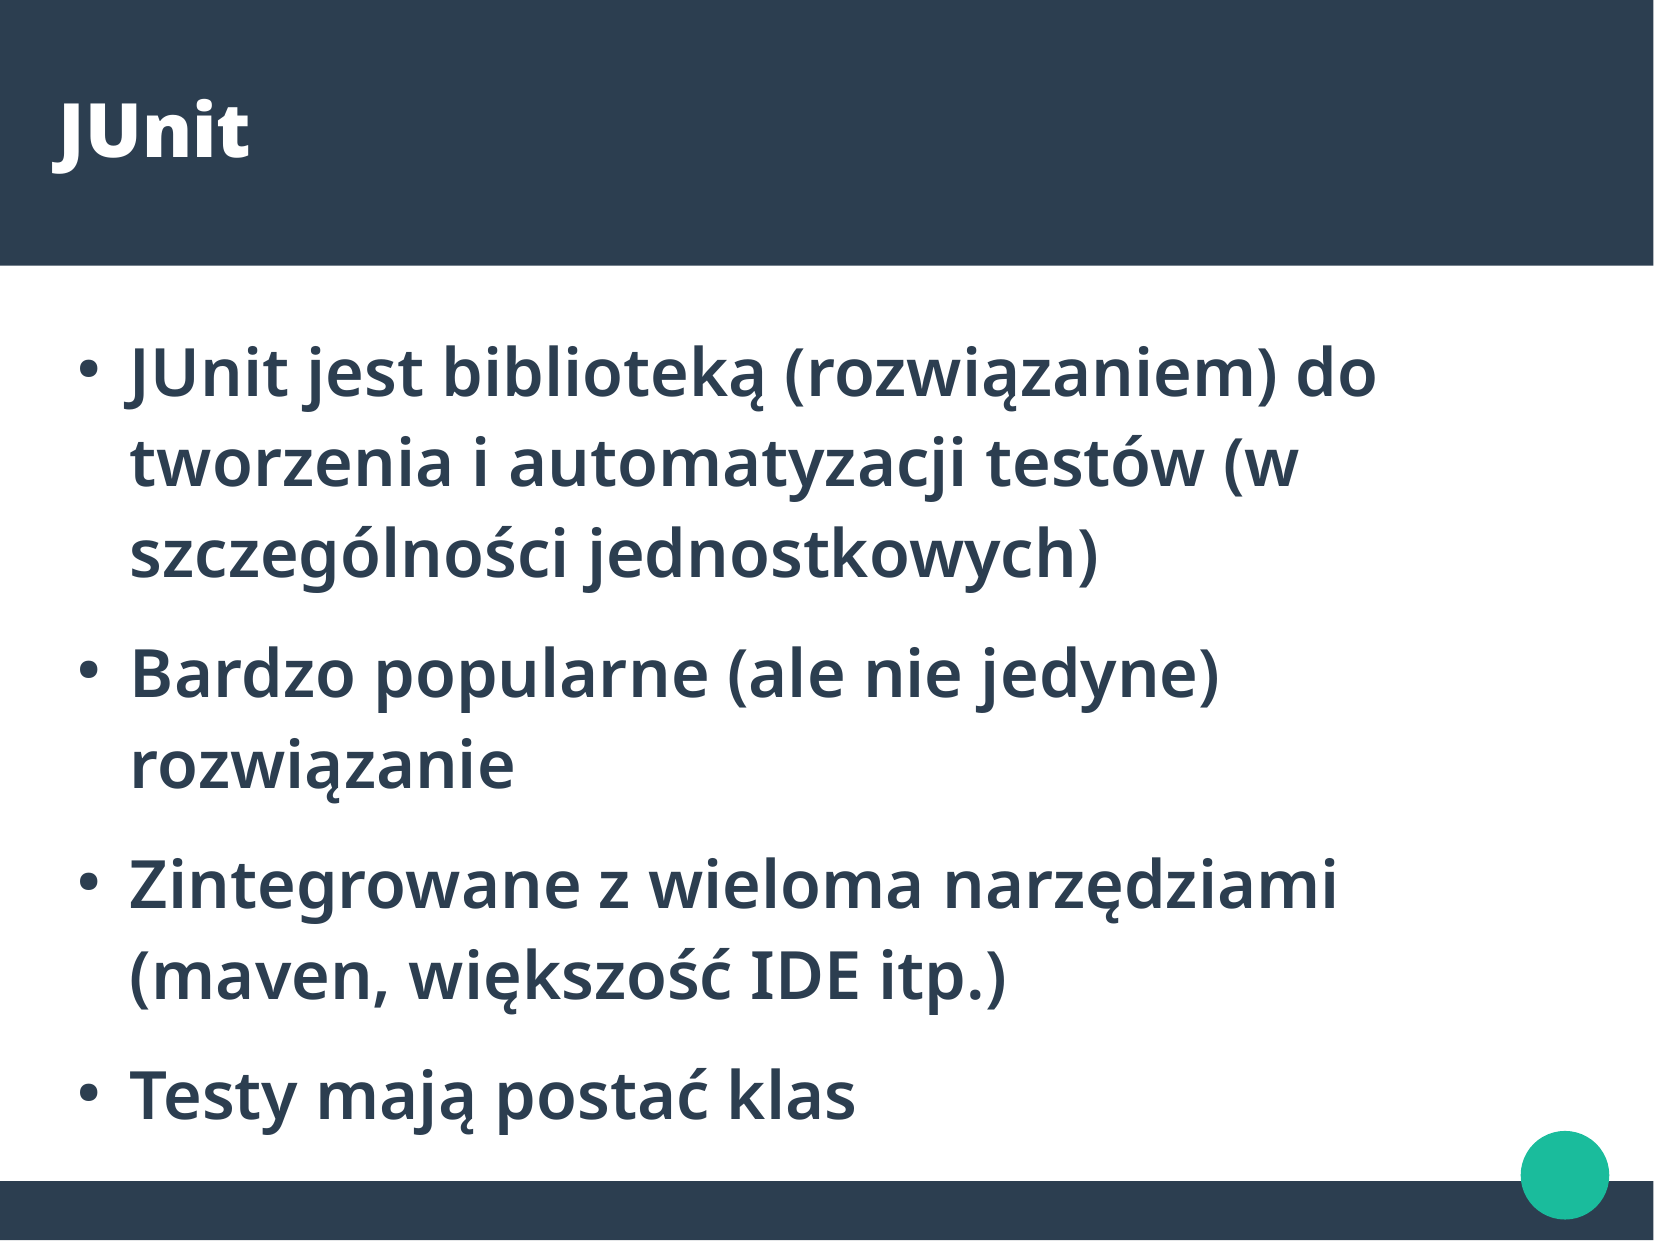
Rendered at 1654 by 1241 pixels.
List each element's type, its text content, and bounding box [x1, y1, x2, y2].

title JUnit [59, 49, 1595, 207]
list JUnit jest biblioteką (rozwiązaniem) do tworzenia i automatyzacji testów (w szczególności jednostkowych) Bardzo popularne (ale nie jedyne) rozwiązanie Zintegrowane z wieloma narzędziami (maven, większość IDE itp.) Testy mają postać klas [59, 324, 1595, 1152]
